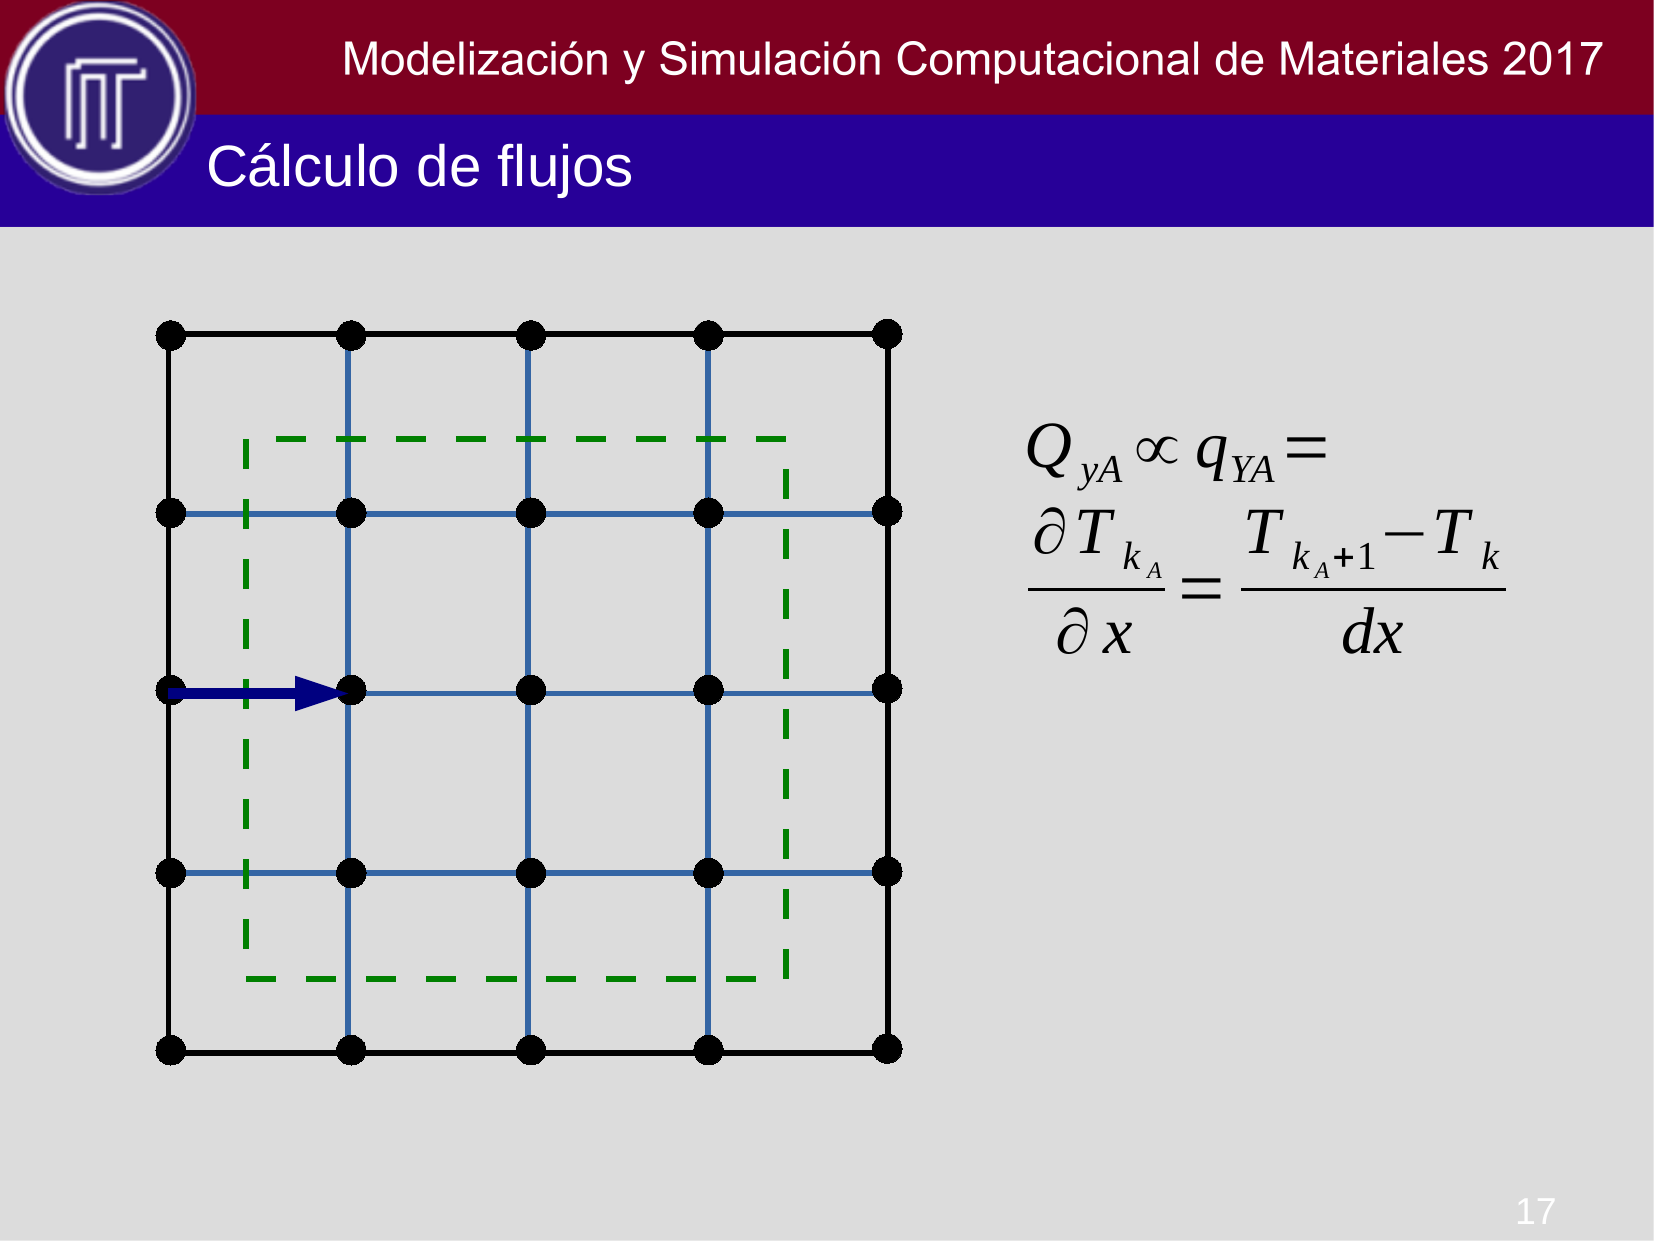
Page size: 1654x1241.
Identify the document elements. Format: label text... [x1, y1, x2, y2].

text_box [155, 320, 186, 351]
text_box [516, 497, 546, 528]
text_box [155, 497, 186, 528]
text_box [155, 1035, 186, 1066]
text_box [516, 675, 546, 705]
text_box [872, 496, 903, 526]
text_box [516, 858, 546, 888]
text_box [516, 1035, 546, 1065]
text_box [872, 856, 903, 887]
text_box [872, 1033, 903, 1064]
text_box [336, 675, 367, 705]
chart [1018, 408, 1516, 668]
picture [0, 0, 1654, 1241]
text_box [693, 497, 724, 528]
text_box [693, 675, 724, 705]
text_box <number> [1500, 1182, 1654, 1241]
text_box [155, 858, 186, 888]
text_box [693, 1035, 724, 1065]
text_box [693, 858, 724, 888]
text_box [693, 320, 724, 351]
text_box [336, 497, 367, 528]
text_box [155, 675, 186, 705]
text_box [872, 673, 903, 704]
text_box [336, 320, 367, 351]
text_box Cálculo de flujos [191, 126, 1392, 207]
text_box [336, 1035, 367, 1066]
text_box [516, 320, 546, 351]
text_box [336, 858, 367, 888]
text_box [872, 319, 903, 349]
